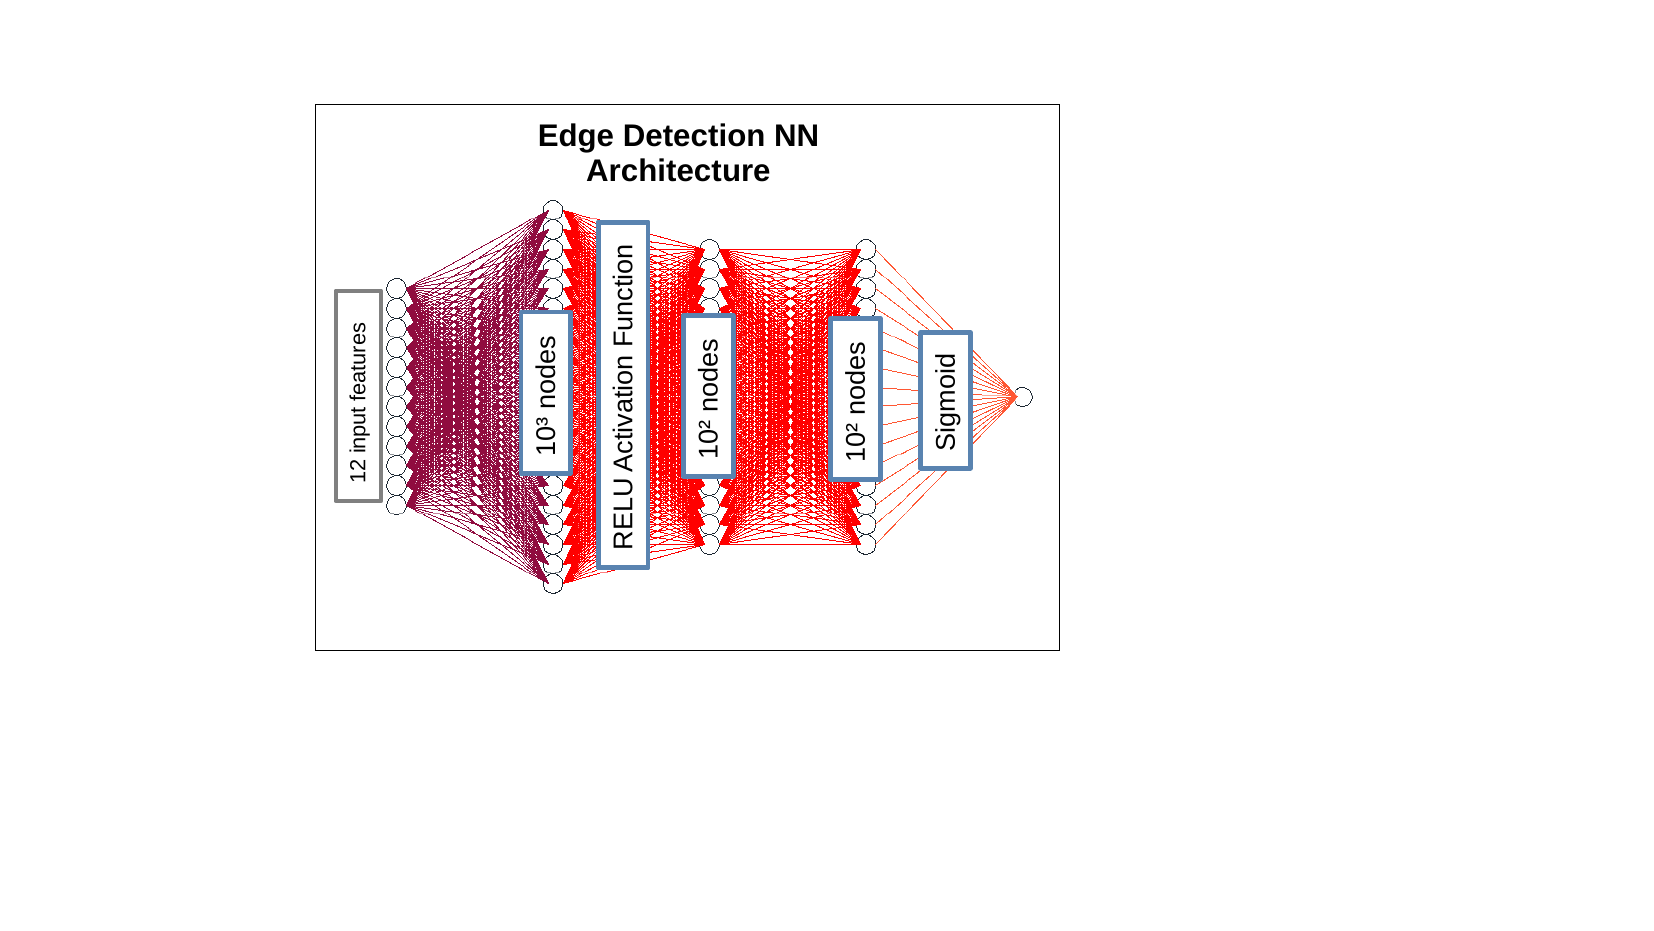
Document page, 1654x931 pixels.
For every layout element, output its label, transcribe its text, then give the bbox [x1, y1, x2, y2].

picture [363, 182, 1055, 603]
text_box [315, 104, 1060, 651]
text_box 10³ nodes [520, 312, 571, 474]
text_box Edge Detection NN Architecture [363, 110, 994, 196]
text_box 10² nodes [683, 315, 734, 477]
text_box Sigmoid [920, 332, 971, 469]
text_box 12 input features [335, 290, 381, 501]
text_box 10² nodes [830, 318, 881, 480]
text_box RELU Activation Function [598, 222, 648, 568]
